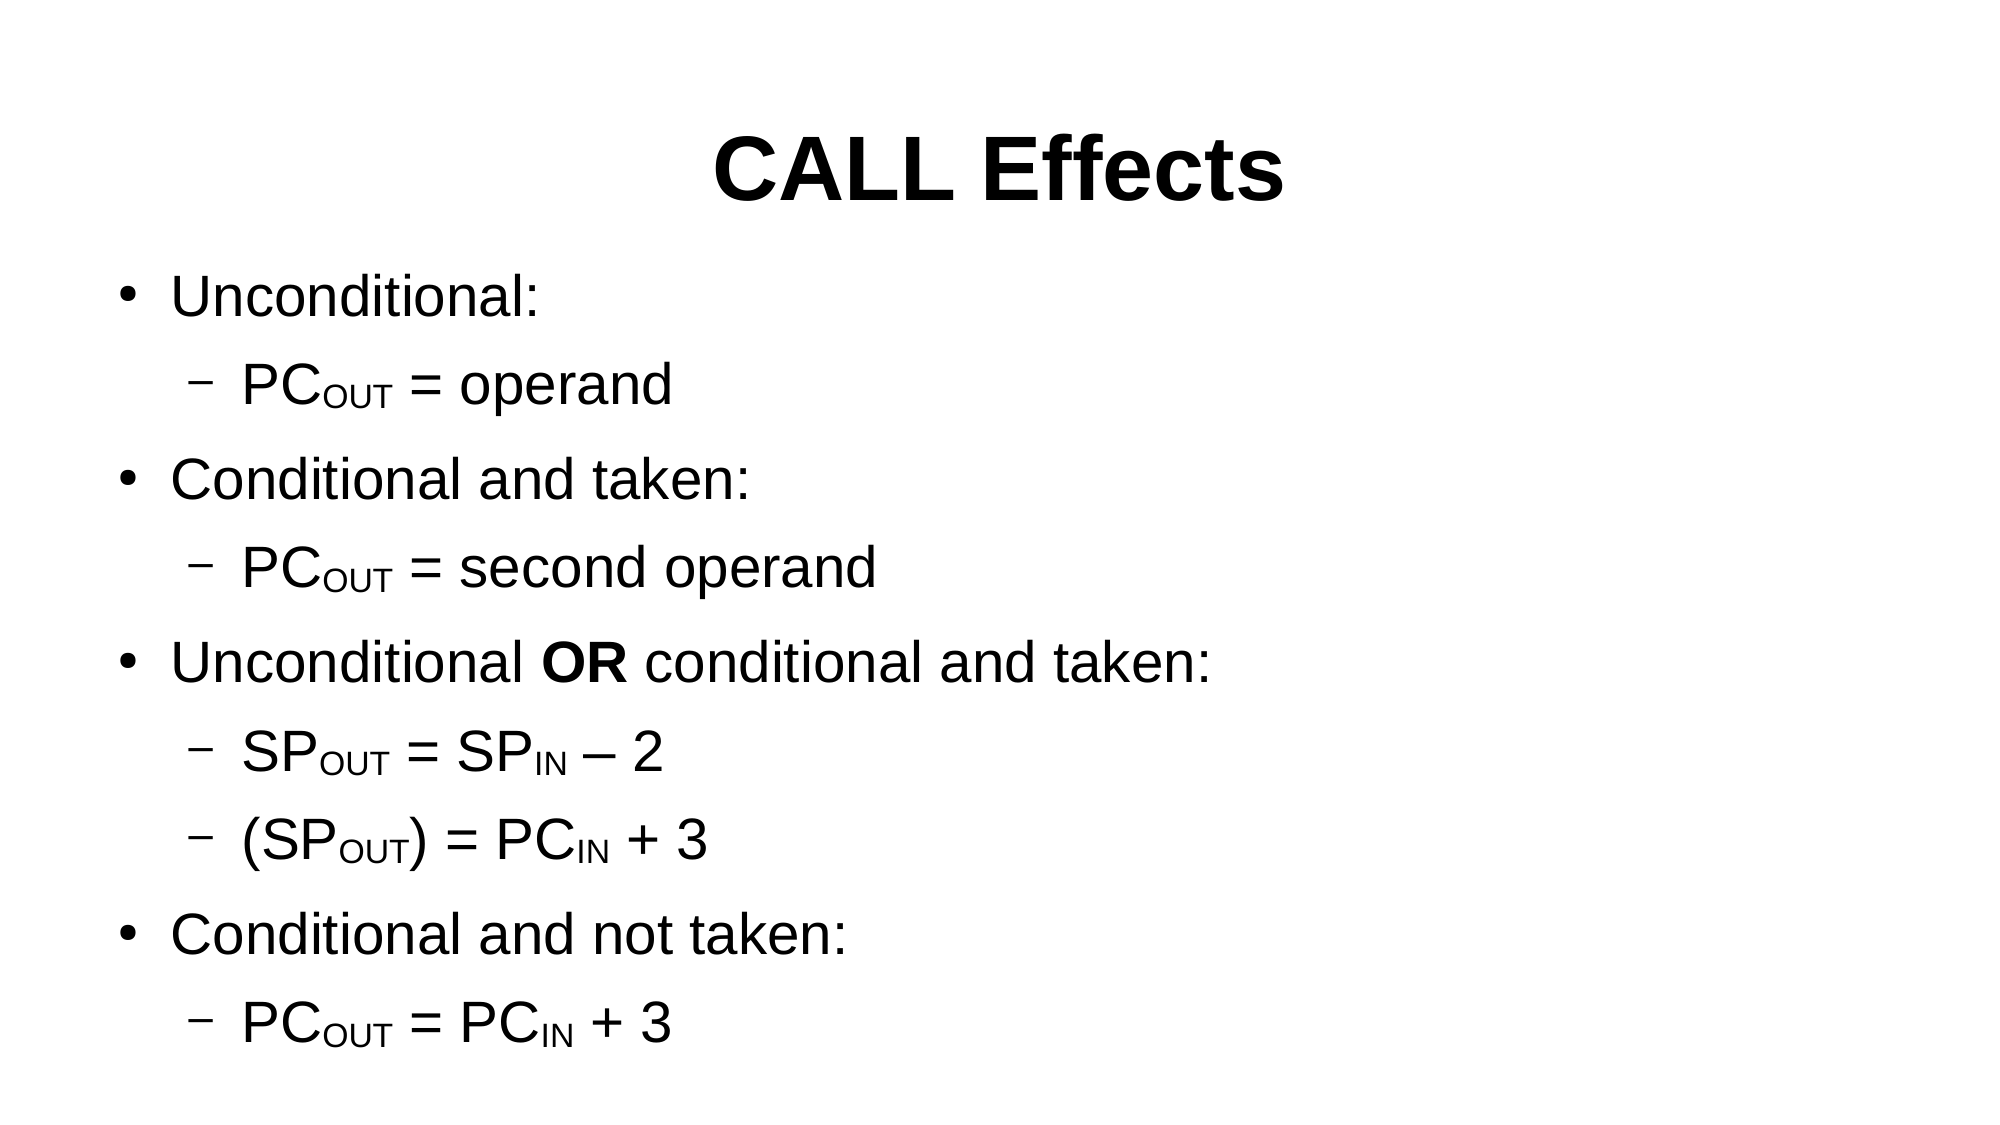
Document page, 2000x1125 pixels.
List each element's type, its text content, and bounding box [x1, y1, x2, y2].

title CALL Effects [137, 59, 1862, 263]
list Unconditional: PCOUT = operand Conditional and taken: PCOUT = second operand Unconditional OR conditional and taken: SPOUT = SPIN – 2 (SPOUT) = PCIN + 3 Conditional and not taken: PCOUT = PCIN + 3 [99, 263, 1935, 1066]
